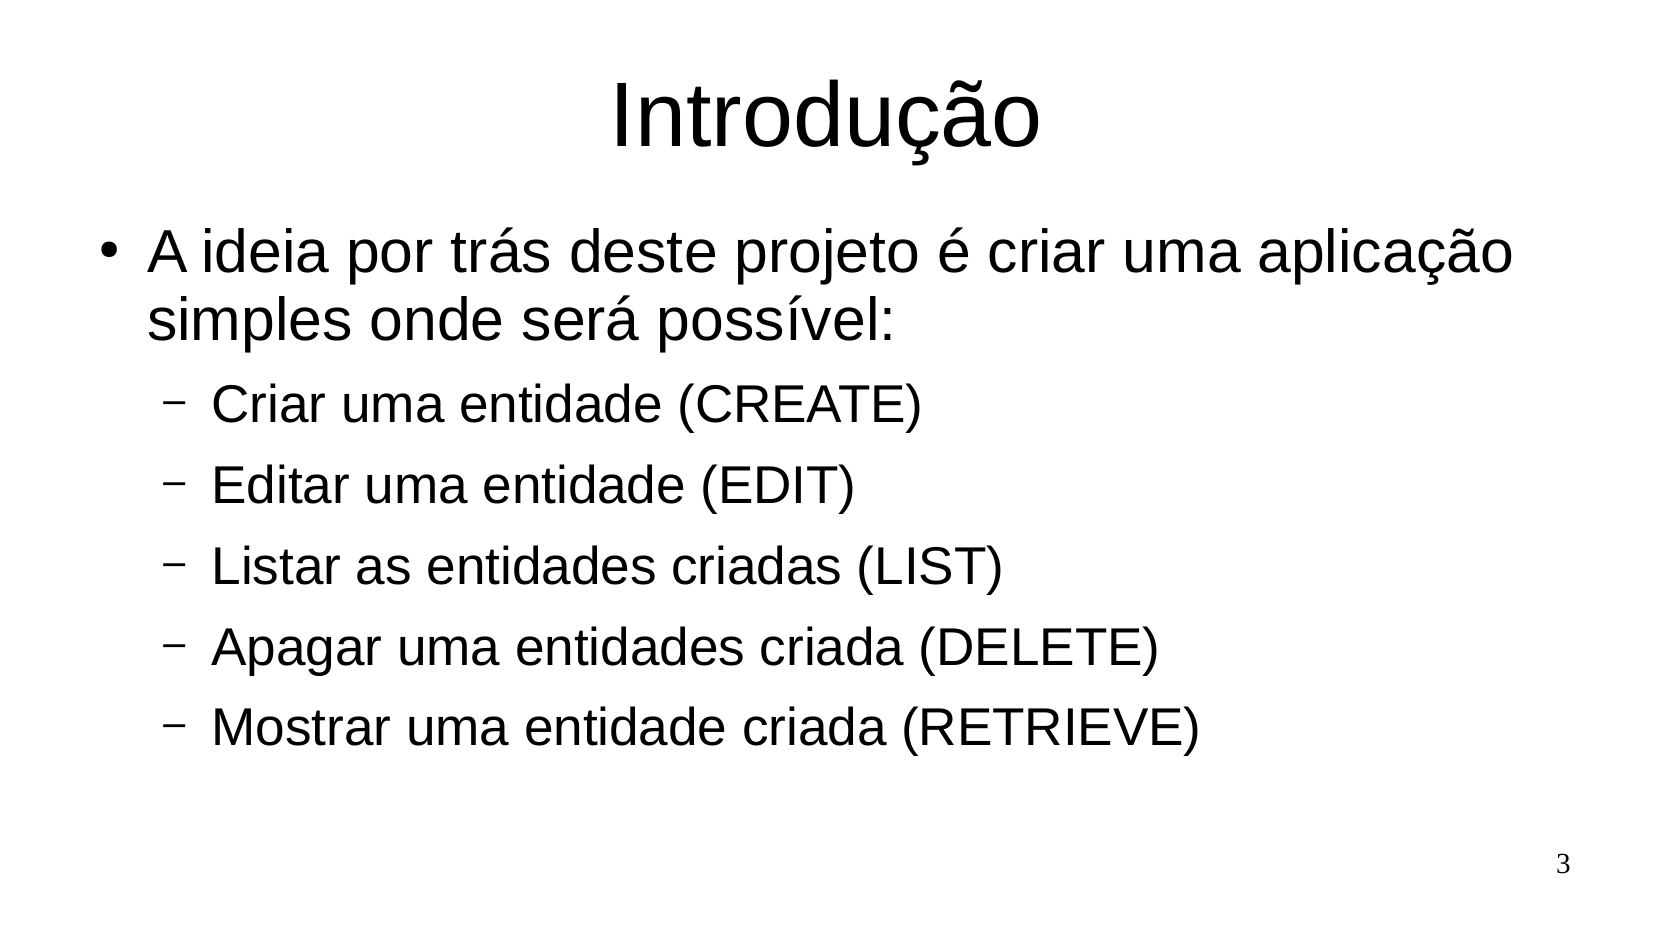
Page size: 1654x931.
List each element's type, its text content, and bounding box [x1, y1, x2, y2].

title Introdução [82, 37, 1571, 193]
list A ideia por trás deste projeto é criar uma aplicação simples onde será possível: Criar uma entidade (CREATE) Editar uma entidade (EDIT) Listar as entidades criadas (LIST) Apagar uma entidades criada (DELETE) Mostrar uma entidade criada (RETRIEVE) [82, 217, 1571, 758]
